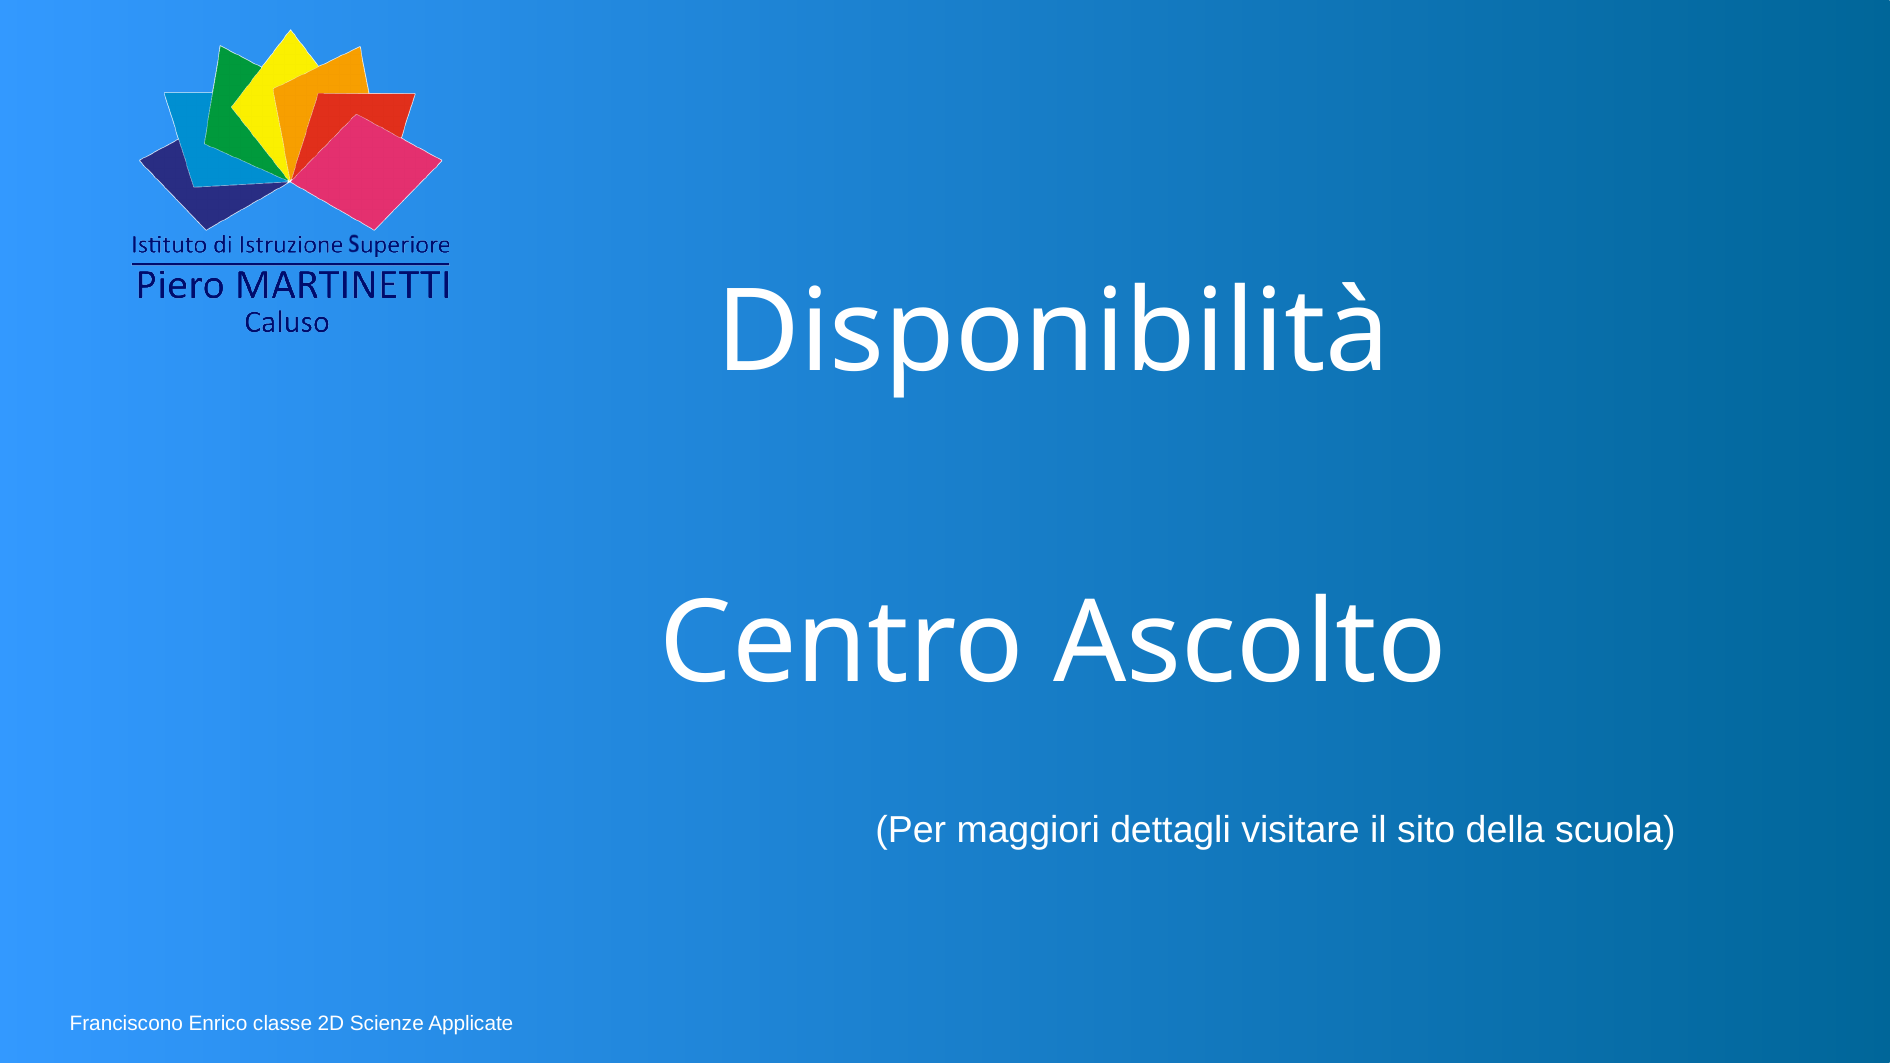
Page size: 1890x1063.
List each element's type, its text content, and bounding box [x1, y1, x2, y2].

text_box (Per maggiori dettagli visitare il sito della scuola) [860, 801, 1692, 943]
text_box Franciscono Enrico classe 2D Scienze Applicate [54, 1004, 628, 1063]
picture [0, 23, 591, 355]
text_box Disponibilità Centro Ascolto [267, 86, 1840, 655]
